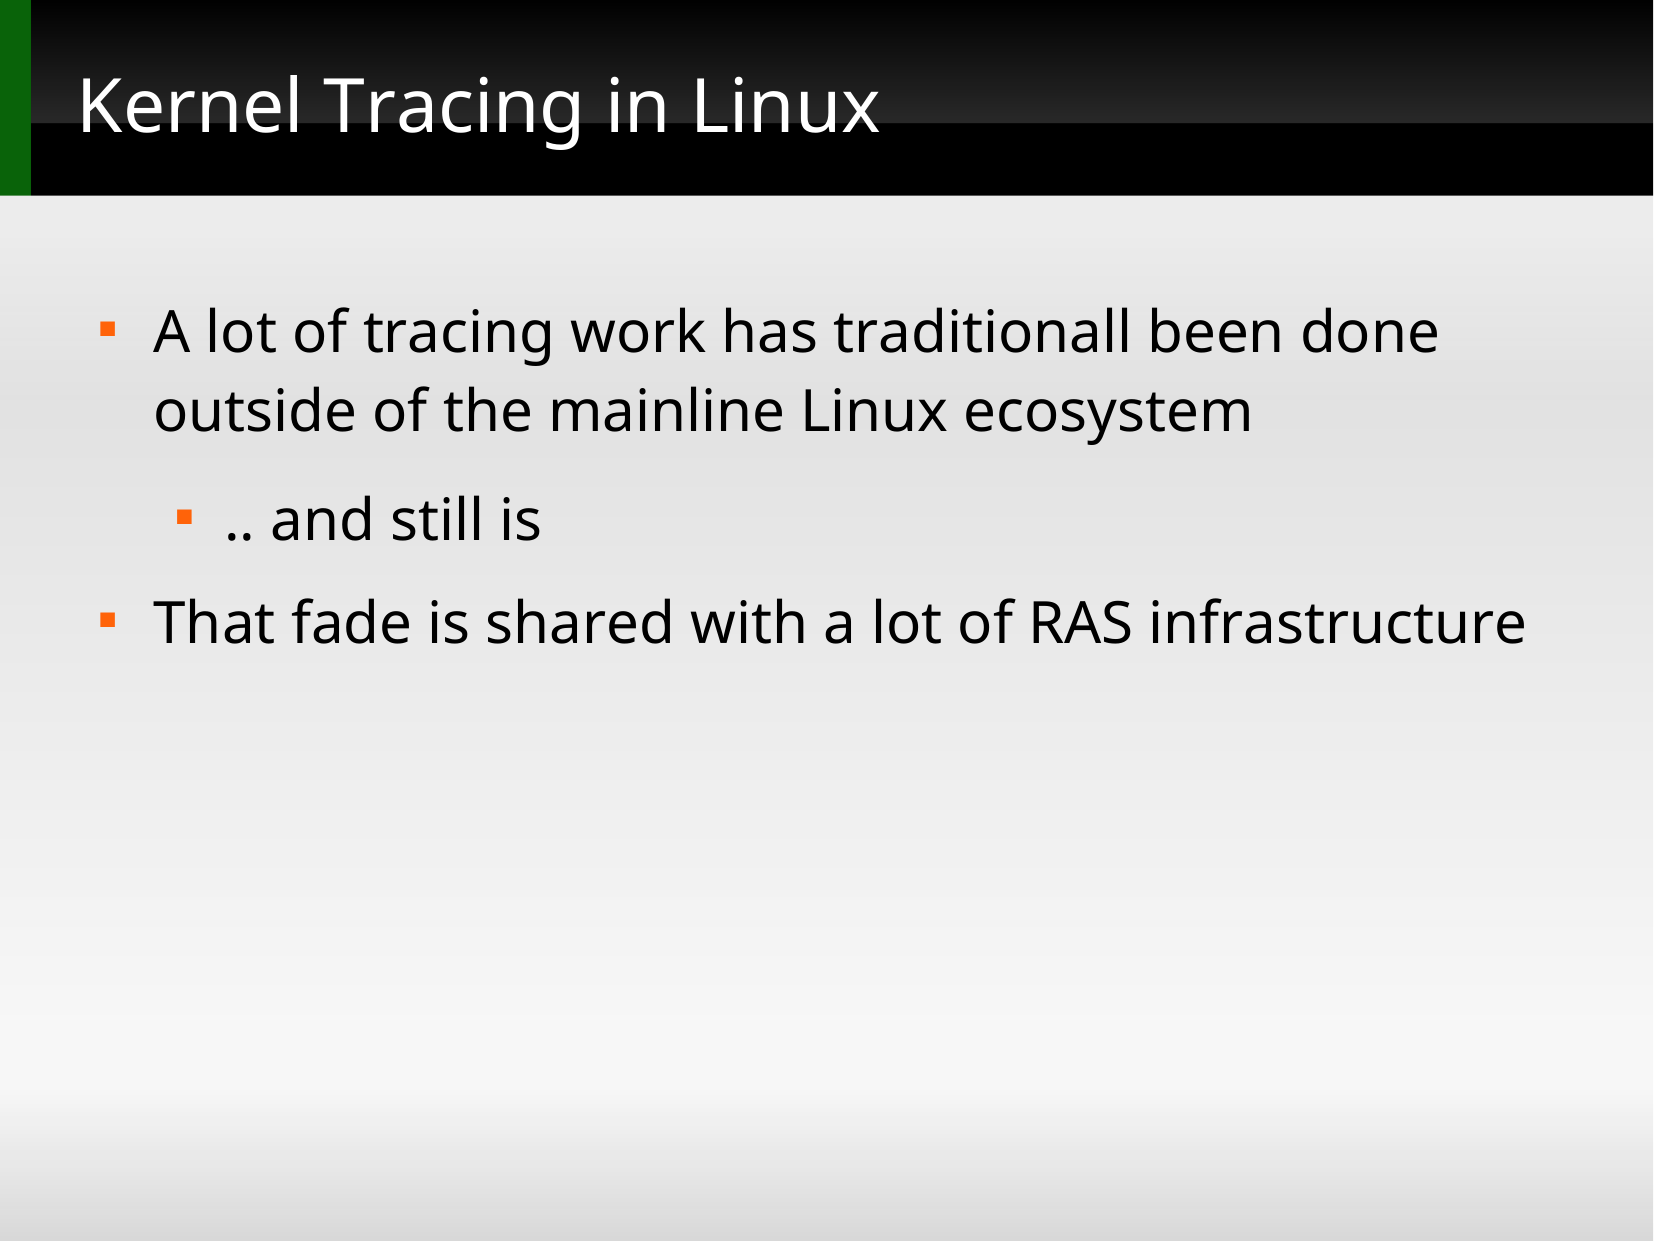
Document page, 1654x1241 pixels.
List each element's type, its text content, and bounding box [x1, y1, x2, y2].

picture [0, 0, 1654, 1241]
list A lot of tracing work has traditionall been done outside of the mainline Linux ecosystem .. and still is That fade is shared with a lot of RAS infrastructure [82, 290, 1571, 1095]
title Kernel Tracing in Linux [76, 0, 1565, 208]
